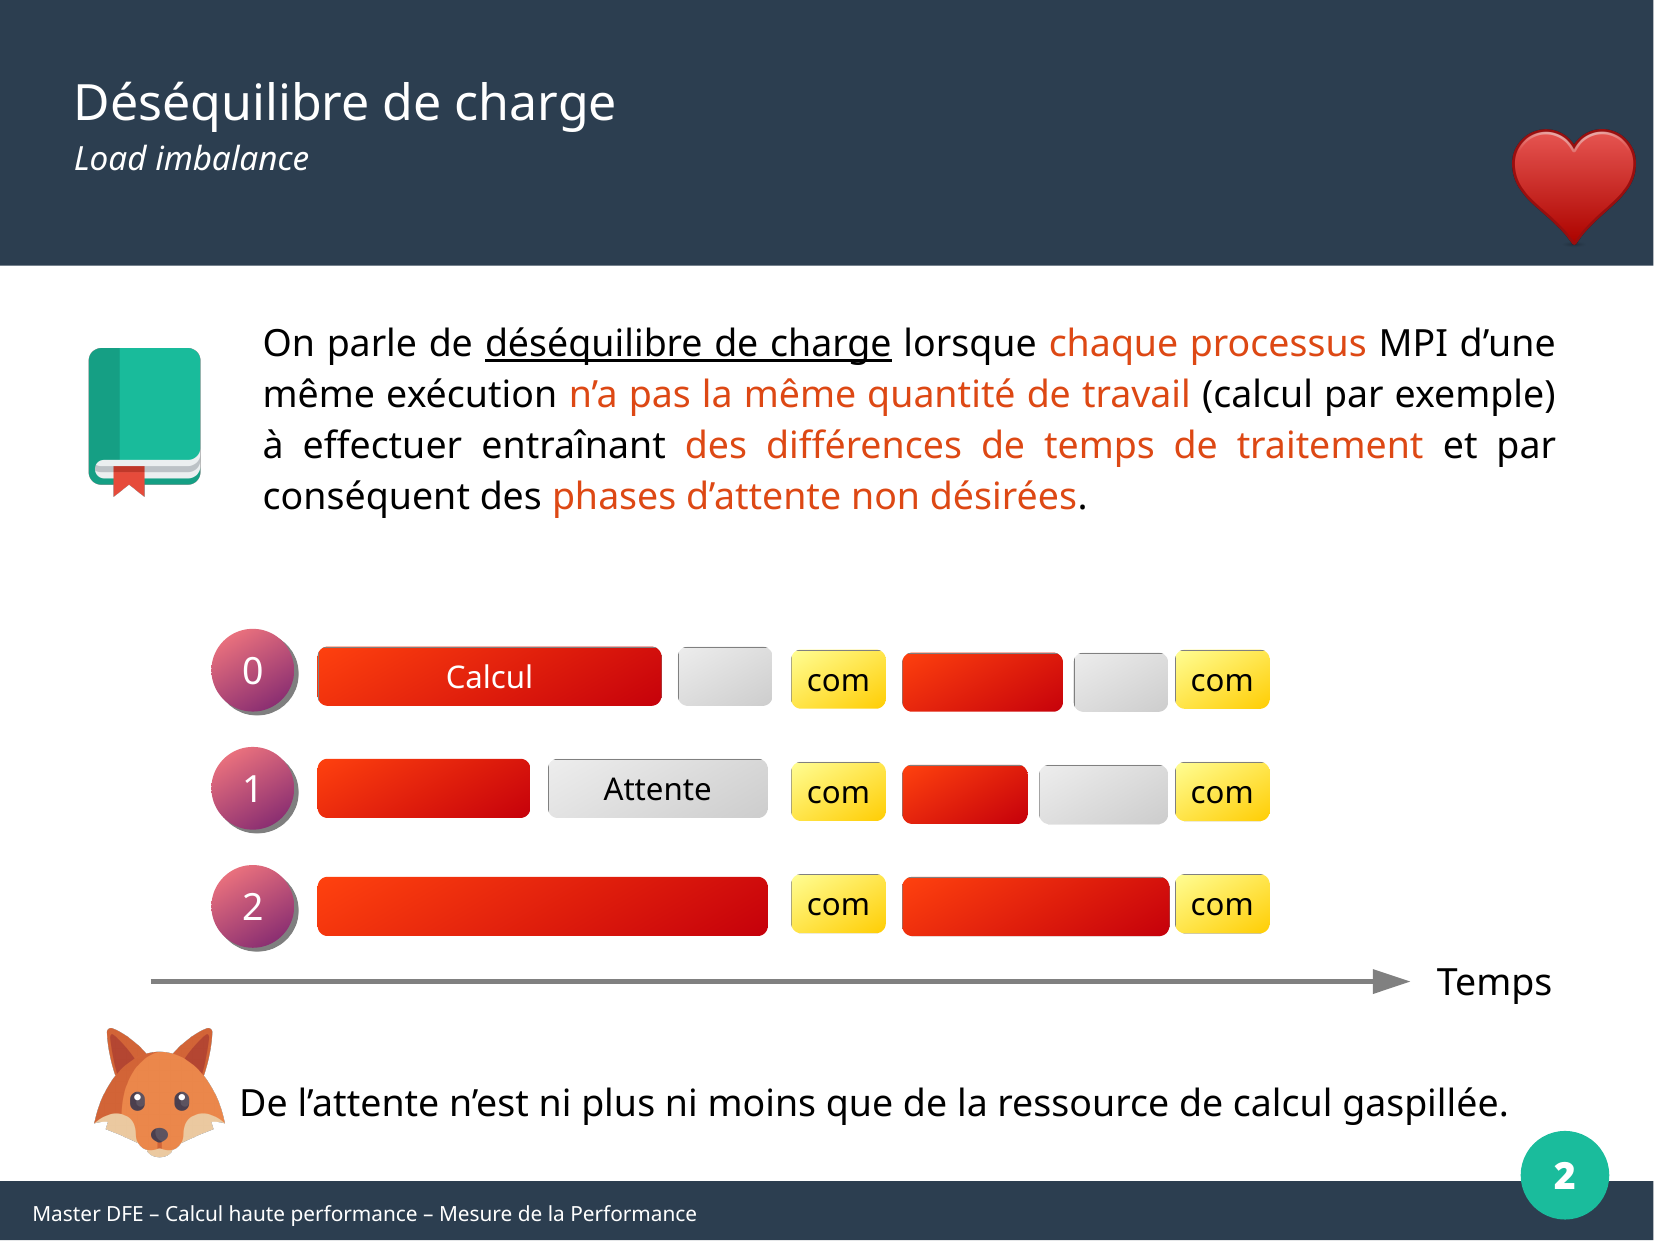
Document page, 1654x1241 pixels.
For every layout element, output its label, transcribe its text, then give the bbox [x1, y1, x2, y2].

text_box De l’attente n’est ni plus ni moins que de la ressource de calcul gaspillée. [225, 1068, 1548, 1144]
text_box [1073, 652, 1169, 712]
text_box com [1175, 761, 1270, 822]
picture [70, 348, 219, 497]
text_box [902, 652, 1063, 712]
text_box com [791, 649, 886, 709]
text_box [902, 876, 1170, 937]
text_box 2 [211, 865, 295, 948]
text_box [1039, 764, 1169, 825]
text_box On parle de déséquilibre de charge lorsque chaque processus MPI d’une même exécution n’a pas la même quantité de travail (calcul par exemple) à effectuer entraînant des différences de temps de traitement et par conséquent des phases d’attente non désirées. [248, 308, 1571, 527]
text_box 1 [211, 746, 295, 830]
text_box Attente [548, 758, 768, 818]
text_box Calcul [317, 646, 662, 706]
text_box Temps [1422, 947, 1588, 1014]
text_box com [1175, 874, 1270, 934]
picture [94, 1027, 225, 1158]
text_box Master DFE – Calcul haute performance – Mesure de la Performance [17, 1191, 1436, 1235]
text_box com [1175, 649, 1270, 709]
text_box com [791, 874, 886, 934]
picture [1512, 129, 1636, 248]
text_box [317, 876, 768, 936]
text_box [677, 646, 773, 706]
text_box 0 [211, 628, 295, 712]
text_box [317, 758, 531, 818]
text_box com [791, 761, 886, 821]
text_box [902, 764, 1028, 824]
text_box Déséquilibre de charge Load imbalance [59, 59, 1477, 187]
